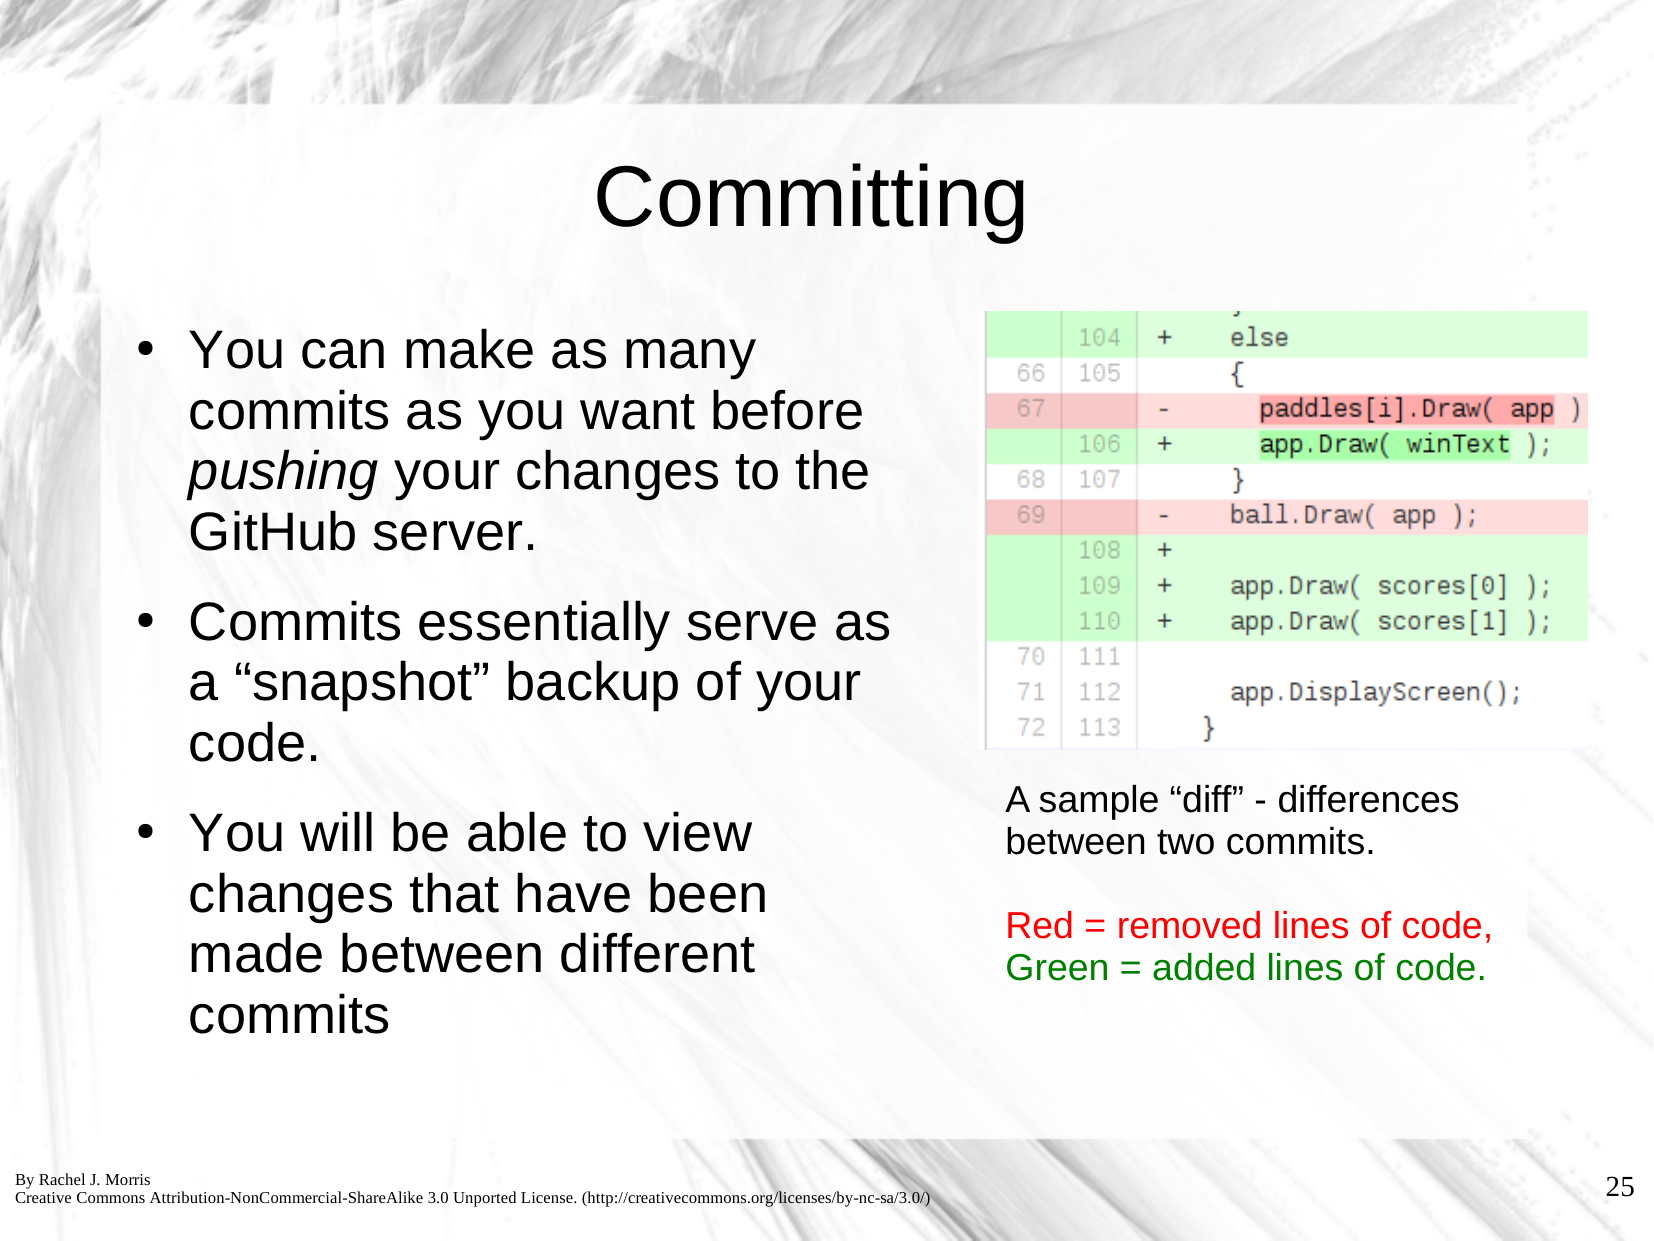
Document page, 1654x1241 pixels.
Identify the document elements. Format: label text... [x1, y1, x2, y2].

text_box A sample “diff” - differences between two commits. Red = removed lines of code, Green = added lines of code. [990, 771, 1566, 997]
list You can make as many commits as you want before pushing your changes to the GitHub server. Commits essentially serve as a “snapshot” backup of your code. You will be able to view changes that have been made between different commits [118, 319, 910, 1122]
picture [0, 0, 1654, 1241]
title Committing [118, 112, 1506, 281]
